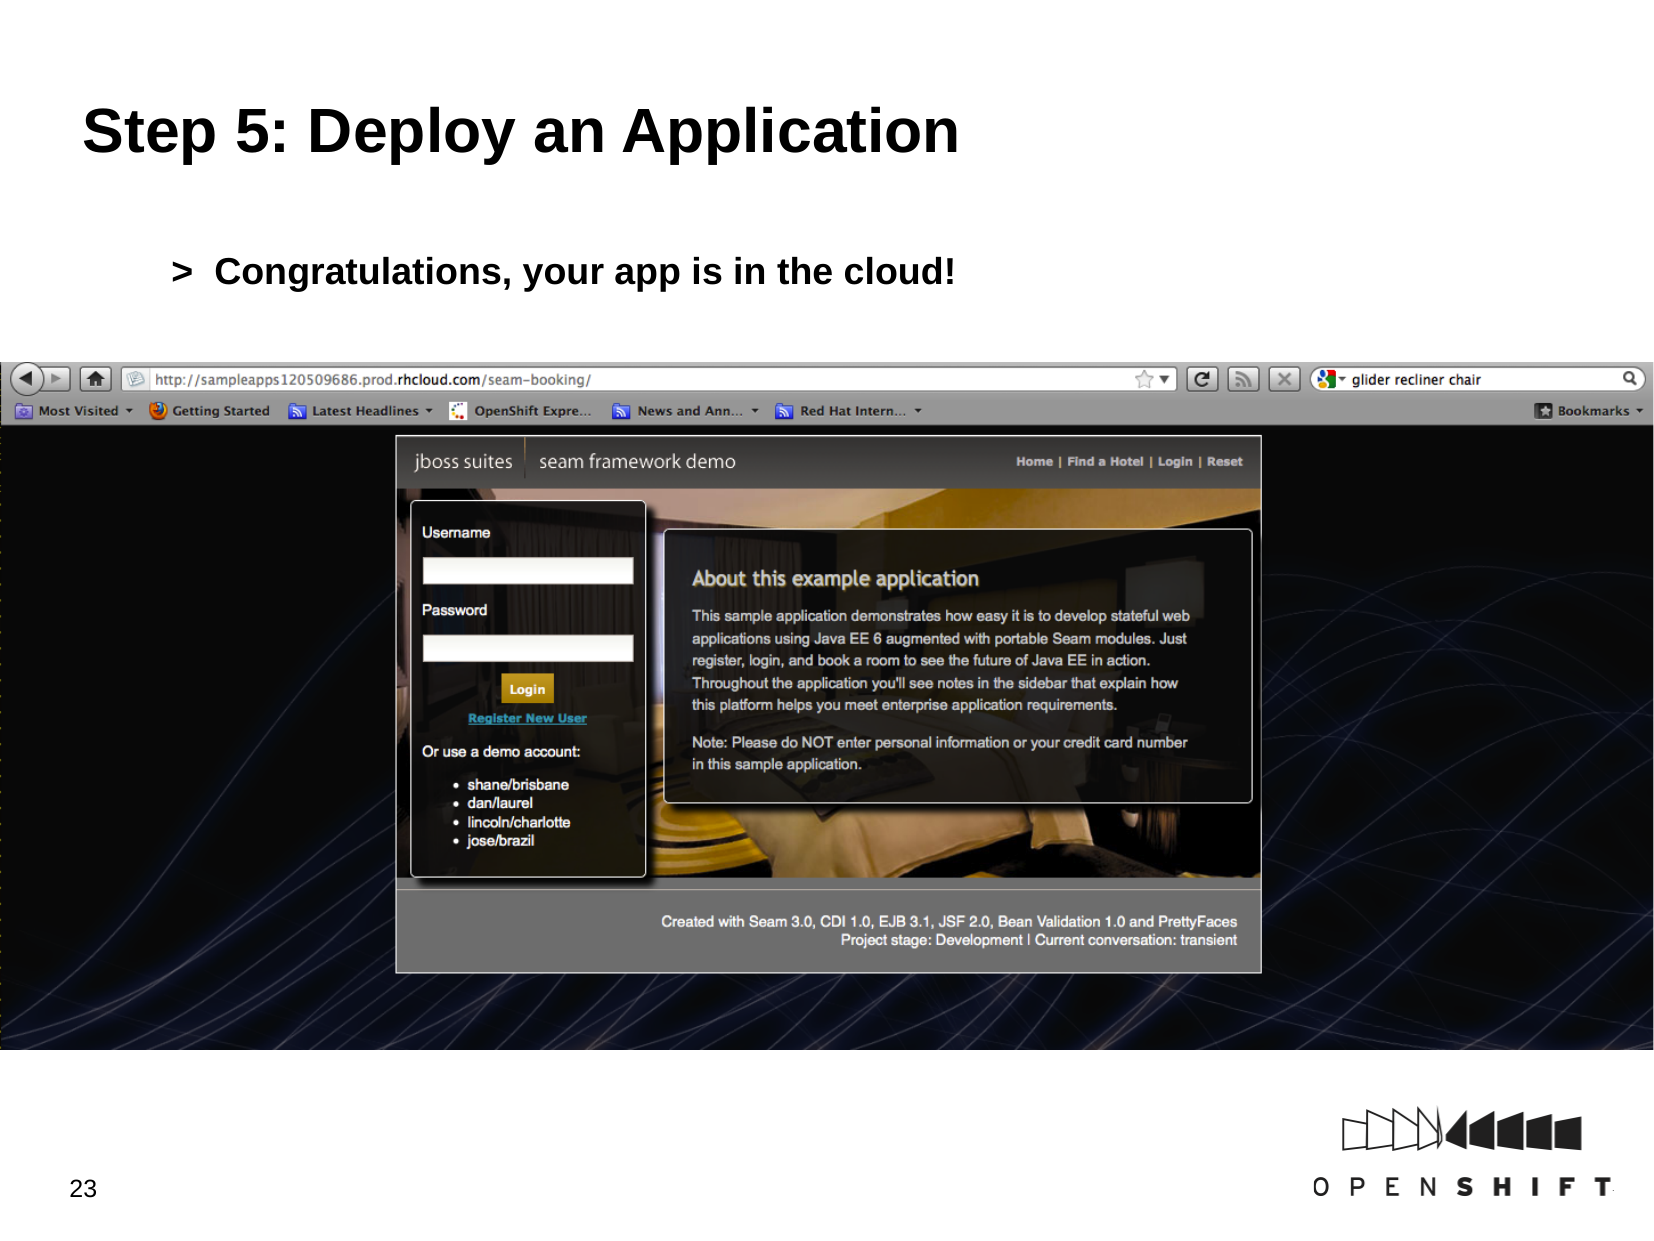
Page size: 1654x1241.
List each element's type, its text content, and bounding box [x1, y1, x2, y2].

text_box > Congratulations, your app is in the cloud! [156, 243, 972, 301]
picture [1313, 1104, 1614, 1200]
picture [0, 362, 1654, 1051]
title Step 5: Deploy an Application [82, 37, 1571, 226]
